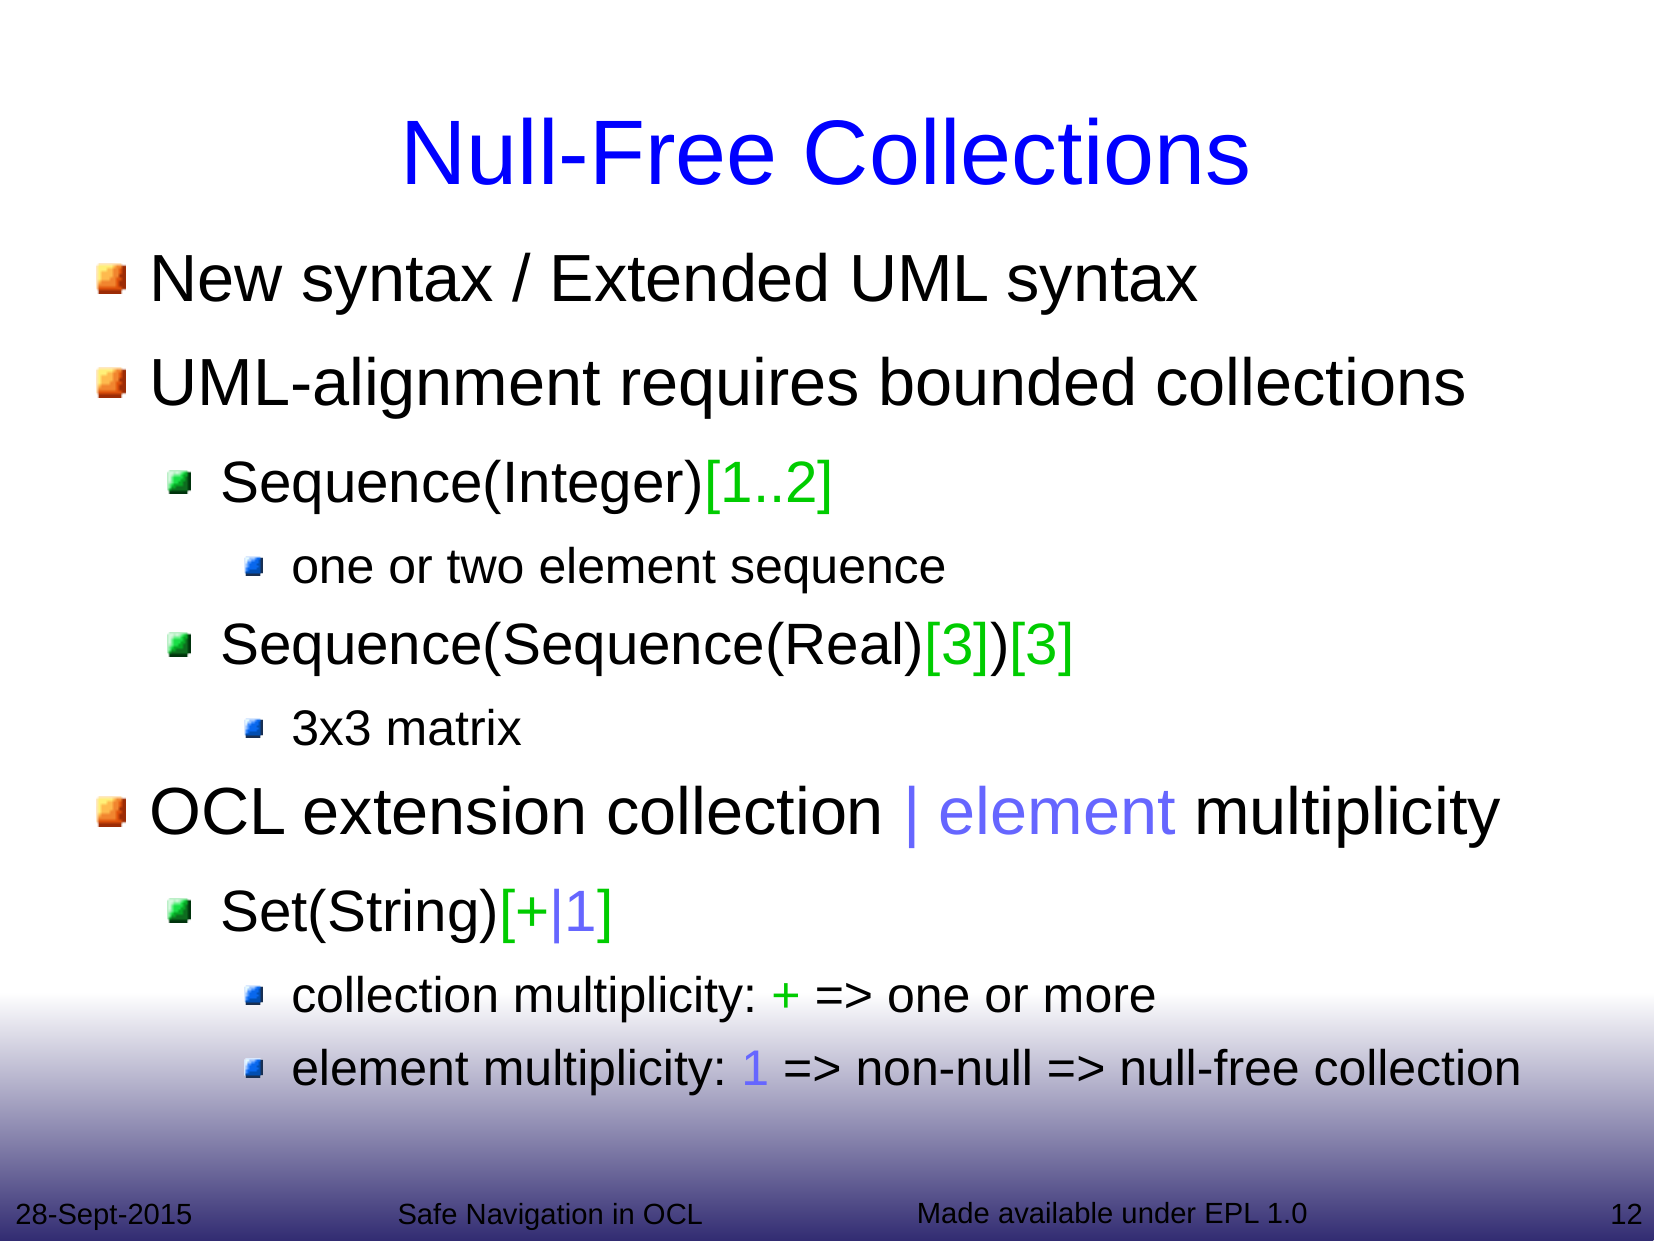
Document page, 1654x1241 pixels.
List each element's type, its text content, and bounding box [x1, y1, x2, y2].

list New syntax / Extended UML syntax UML-alignment requires bounded collections Sequence(Integer)[1..2] one or two element sequence Sequence(Sequence(Real)[3])[3] 3x3 matrix OCL extension collection | element multiplicity Set(String)[+|1] collection multiplicity: + => one or more element multiplicity: 1 => non-null => null-free collection [78, 241, 1567, 1096]
title Null-Free Collections [82, 49, 1571, 257]
